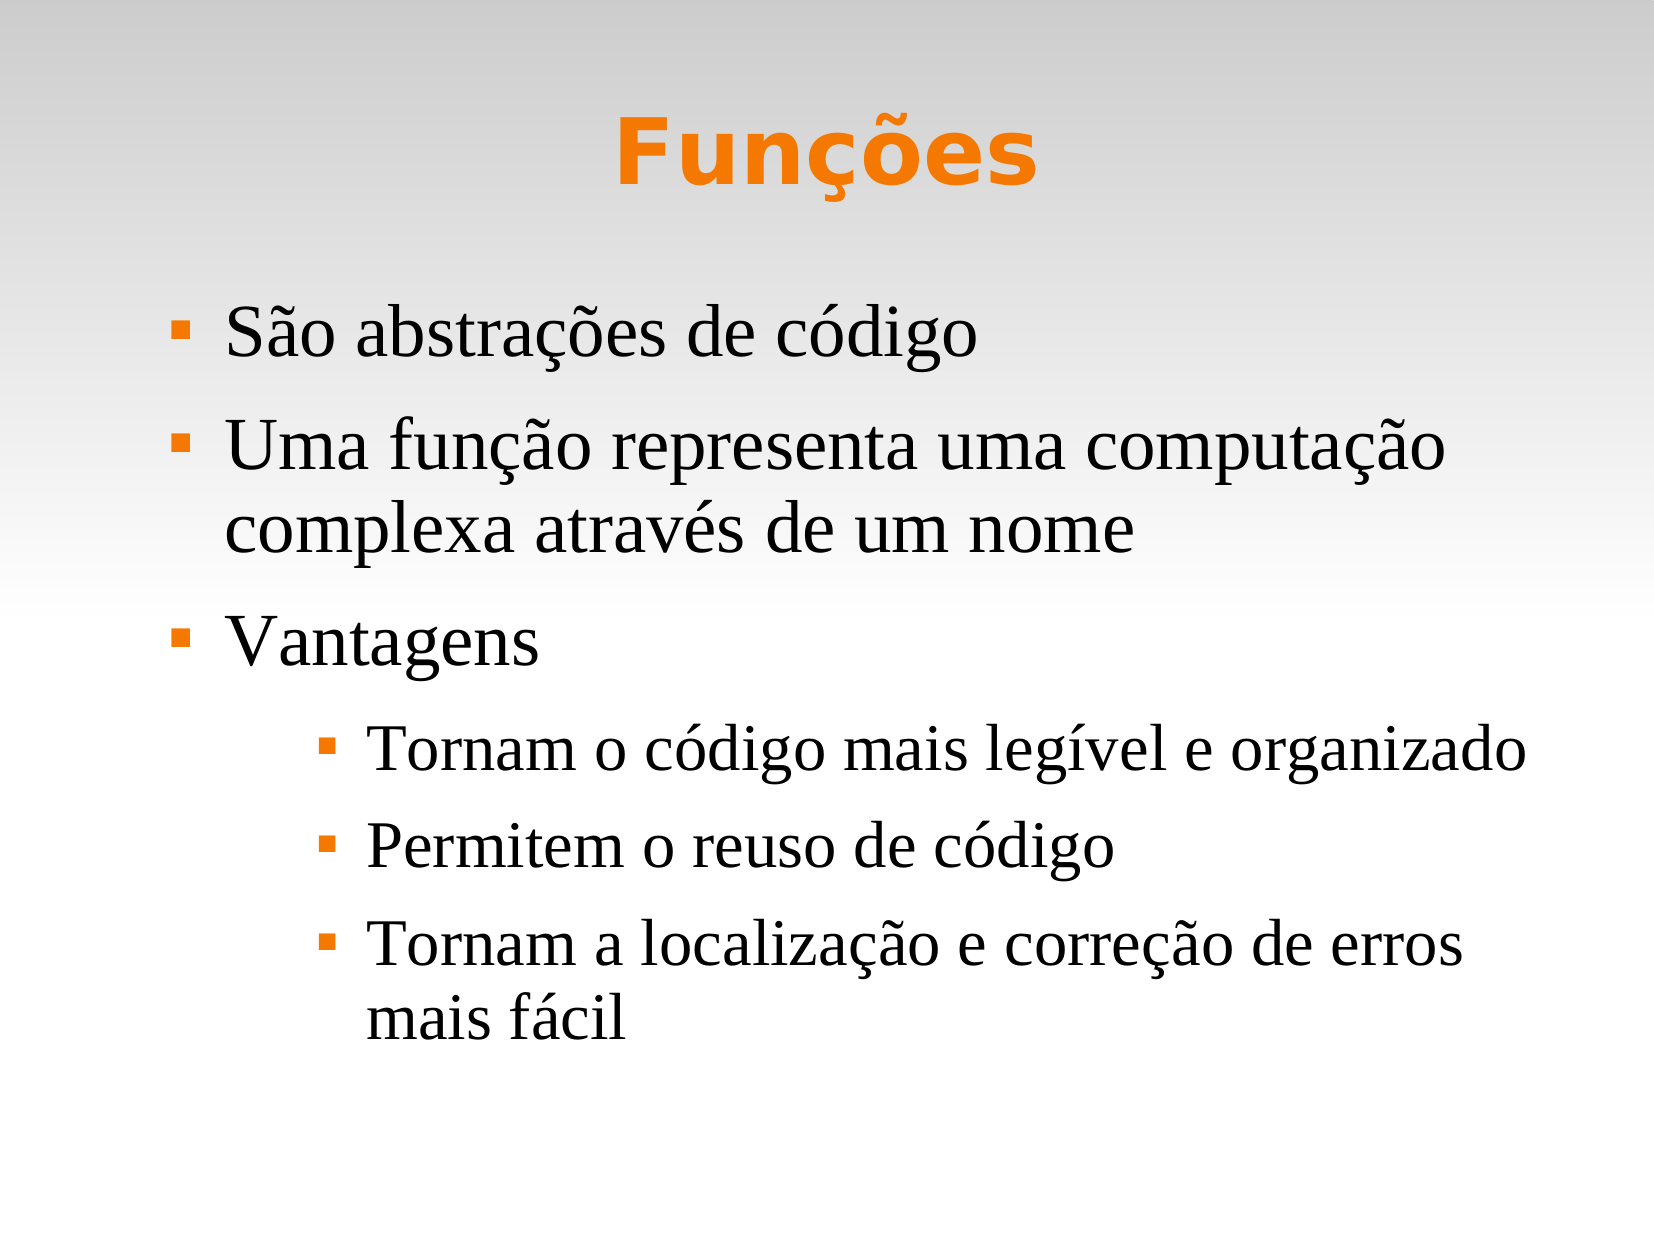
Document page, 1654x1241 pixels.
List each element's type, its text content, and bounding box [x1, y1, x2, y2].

list São abstrações de código Uma função representa uma computação complexa através de um nome Vantagens Tornam o código mais legível e organizado Permitem o reuso de código Tornam a localização e correção de erros mais fácil [82, 290, 1571, 1241]
title Funções [82, 49, 1571, 257]
